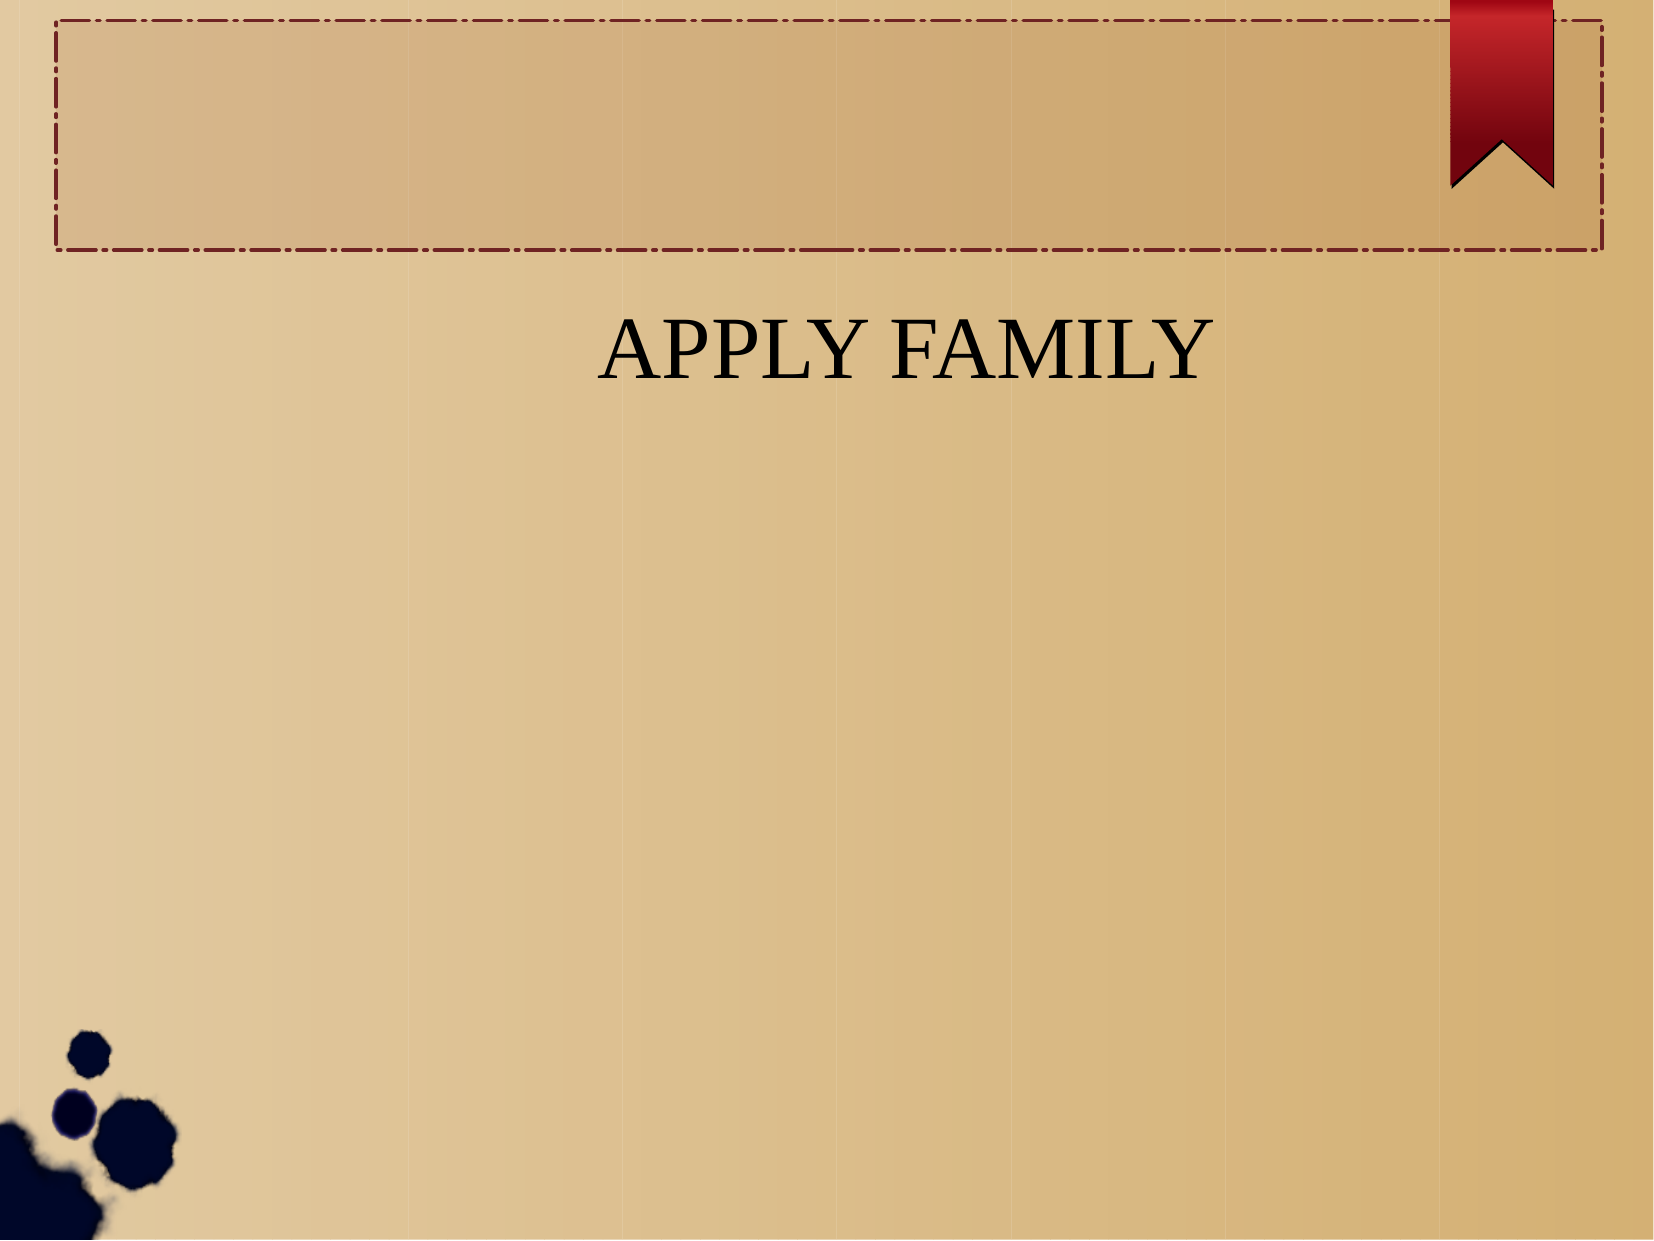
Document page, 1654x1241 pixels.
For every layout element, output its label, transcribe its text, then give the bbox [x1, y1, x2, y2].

list APPLY FAMILY [82, 299, 1571, 1019]
